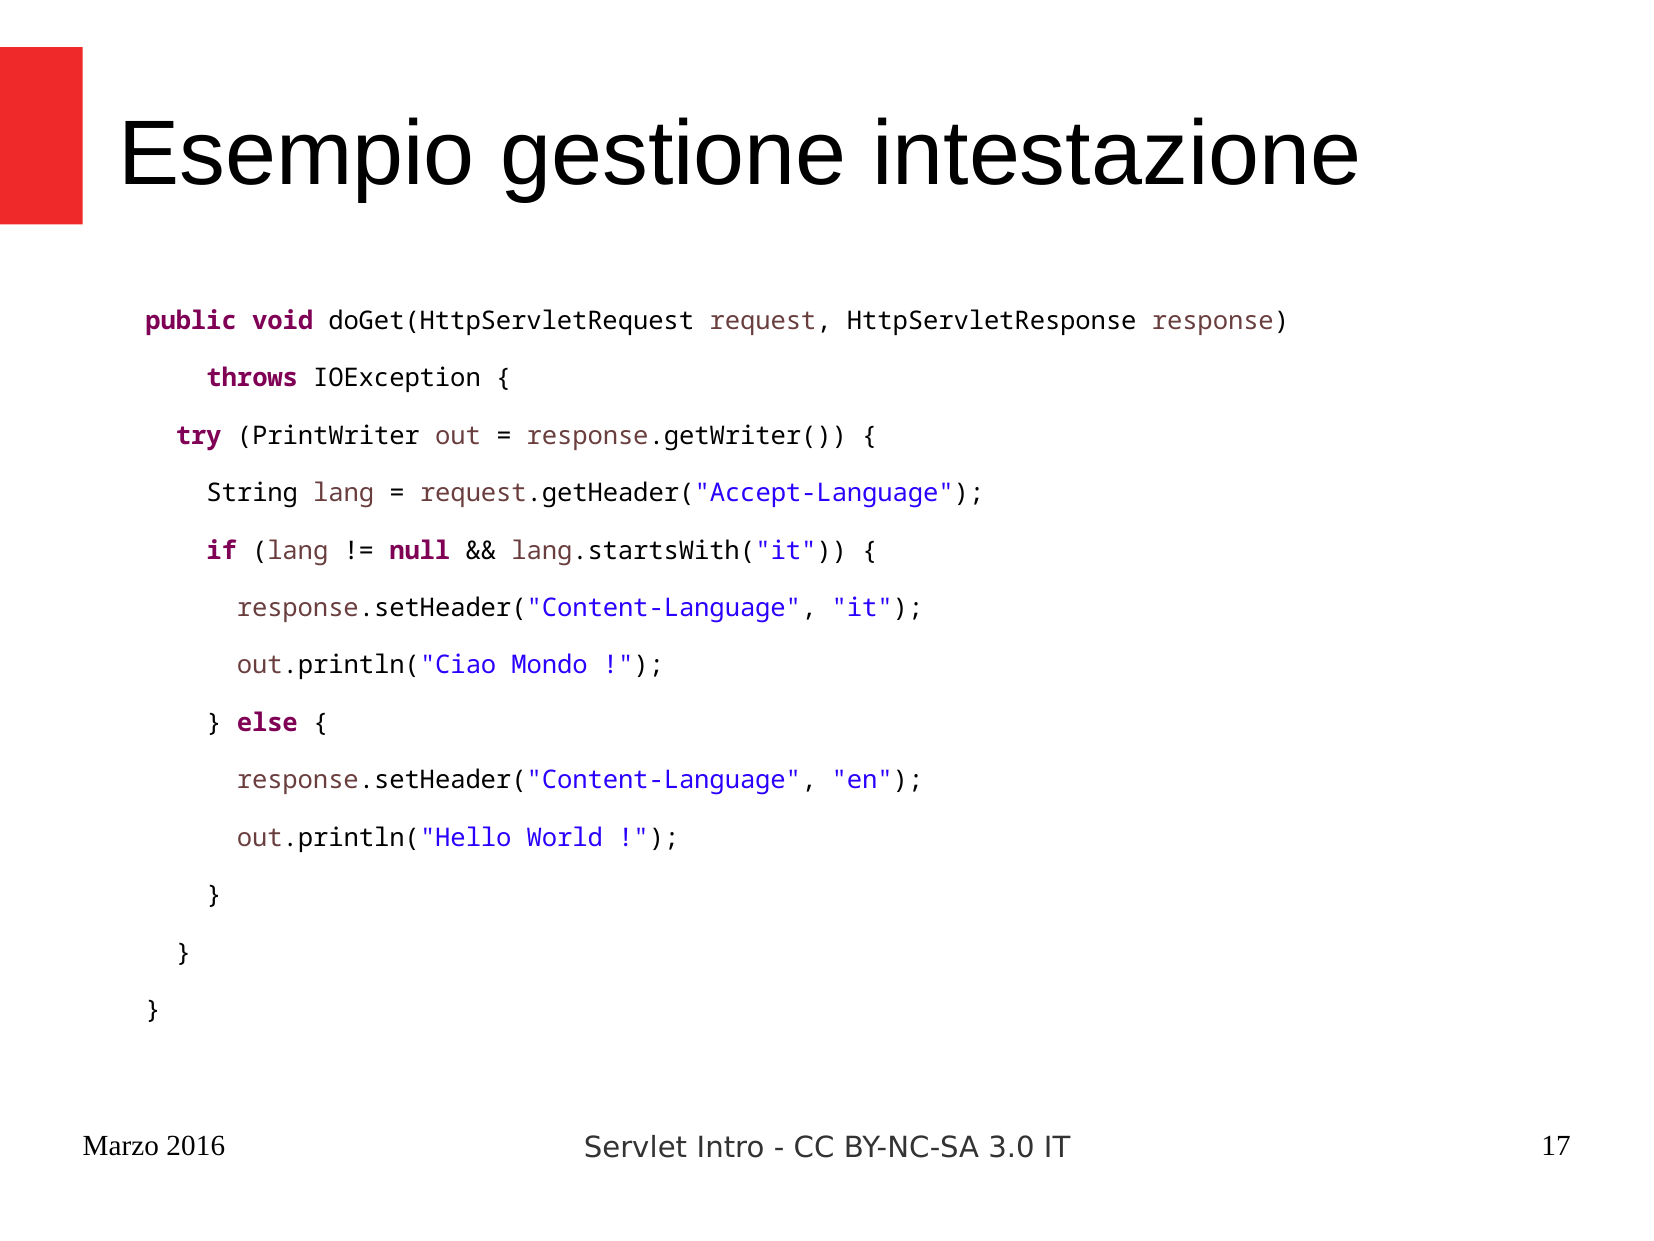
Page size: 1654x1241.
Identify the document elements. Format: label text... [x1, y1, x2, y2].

list public void doGet(HttpServletRequest request, HttpServletResponse response) throws IOException { try (PrintWriter out = response.getWriter()) { String lang = request.getHeader("Accept-Language"); if (lang != null && lang.startsWith("it")) { response.setHeader("Content-Language", "it"); out.println("Ciao Mondo !"); } else { response.setHeader("Content-Language", "en"); out.println("Hello World !"); } } } [114, 302, 1539, 1033]
title Esempio gestione intestazione [118, 49, 1607, 257]
